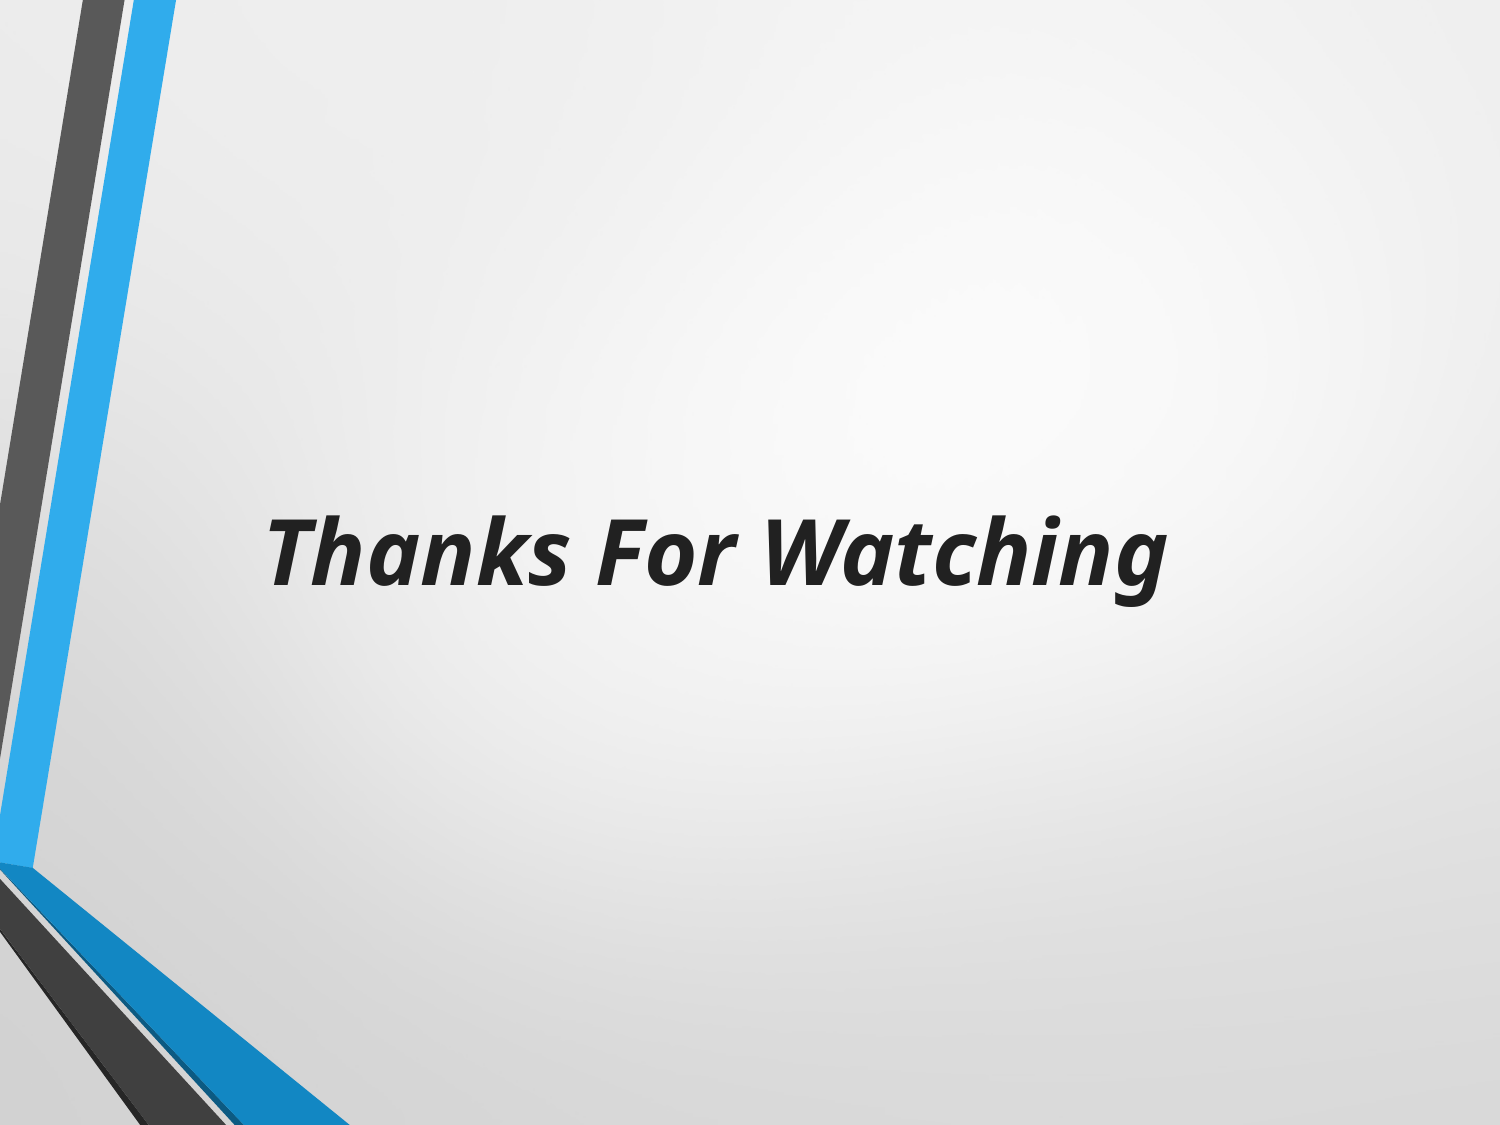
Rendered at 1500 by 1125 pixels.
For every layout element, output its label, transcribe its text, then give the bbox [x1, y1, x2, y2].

title Thanks For Watching [22, 486, 1435, 704]
